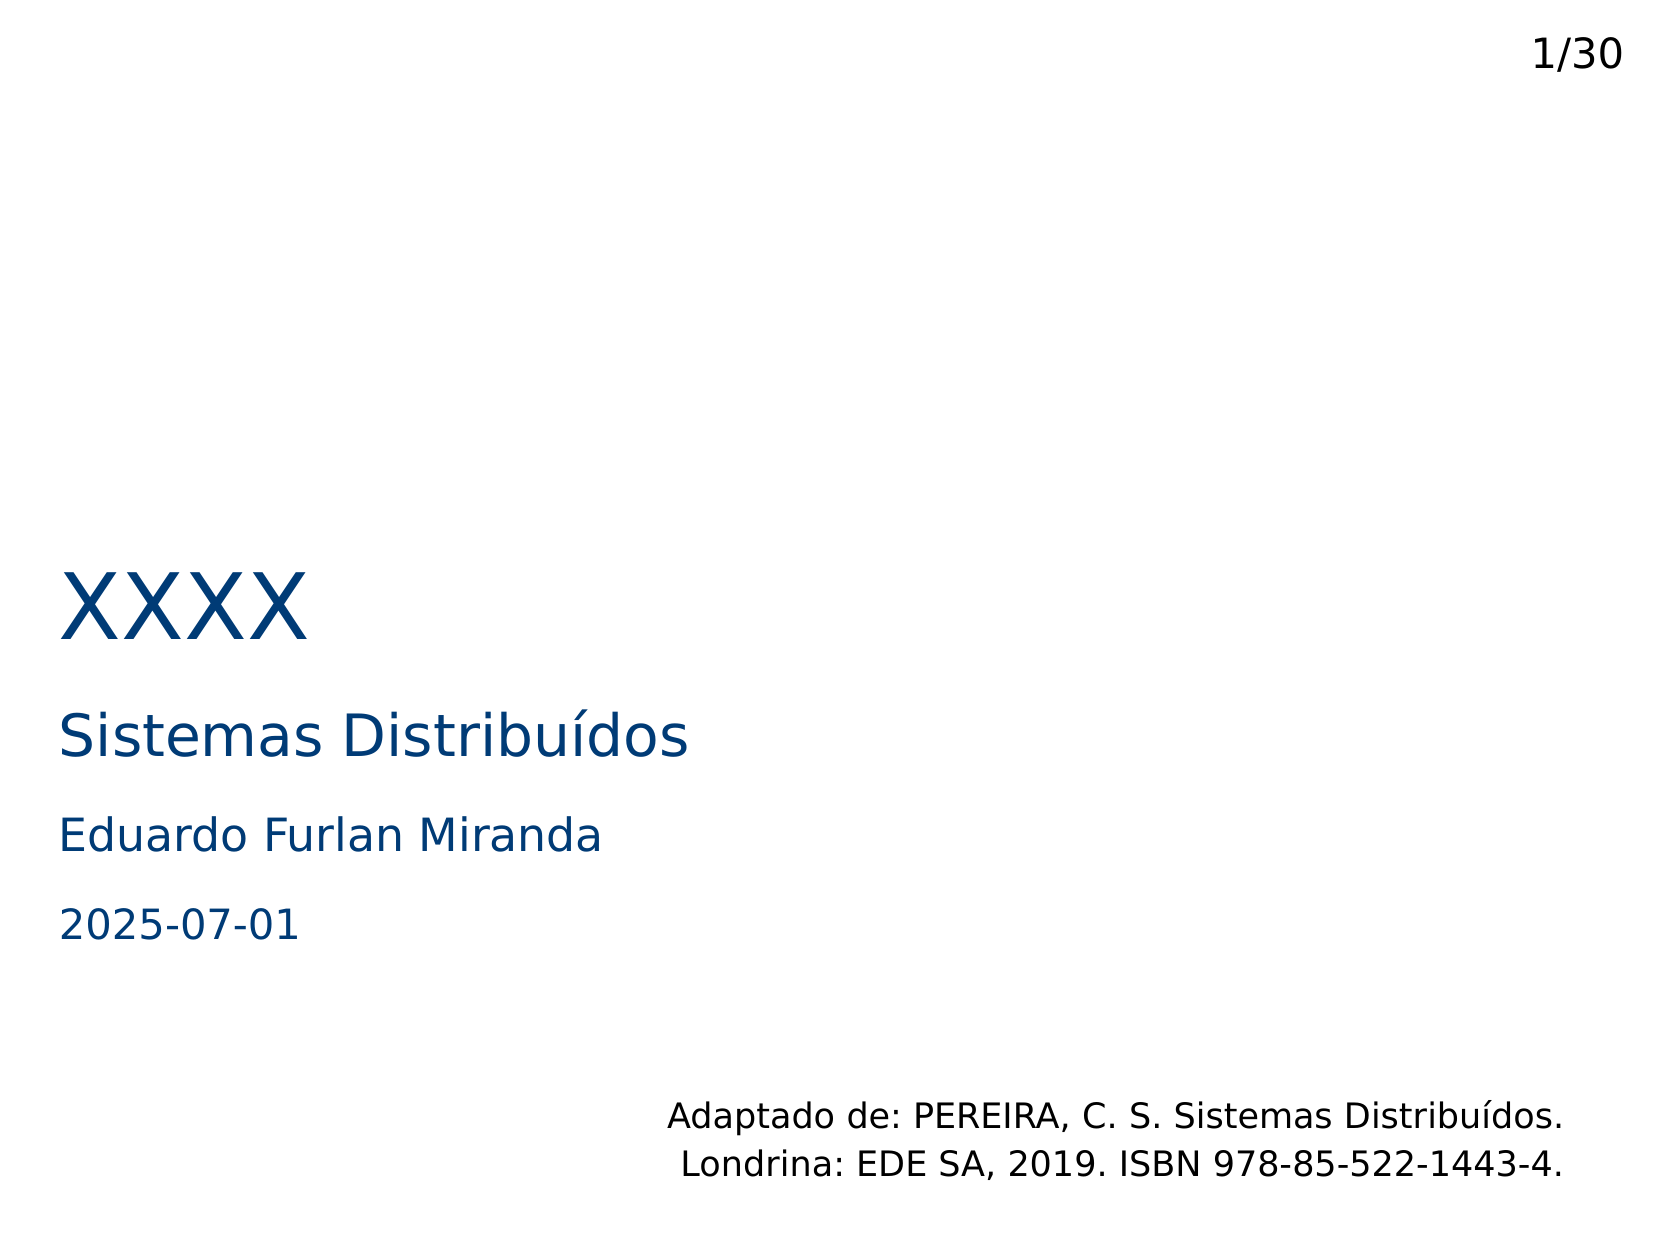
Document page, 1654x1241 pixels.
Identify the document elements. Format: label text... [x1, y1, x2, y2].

list Adaptado de: PEREIRA, C. S. Sistemas Distribuídos. Londrina: EDE SA, 2019. ISBN 978-85-522-1443-4. [625, 1086, 1565, 1211]
list XXXX Sistemas Distribuídos Eduardo Furlan Miranda 2025-07-01 [59, 531, 1625, 1211]
